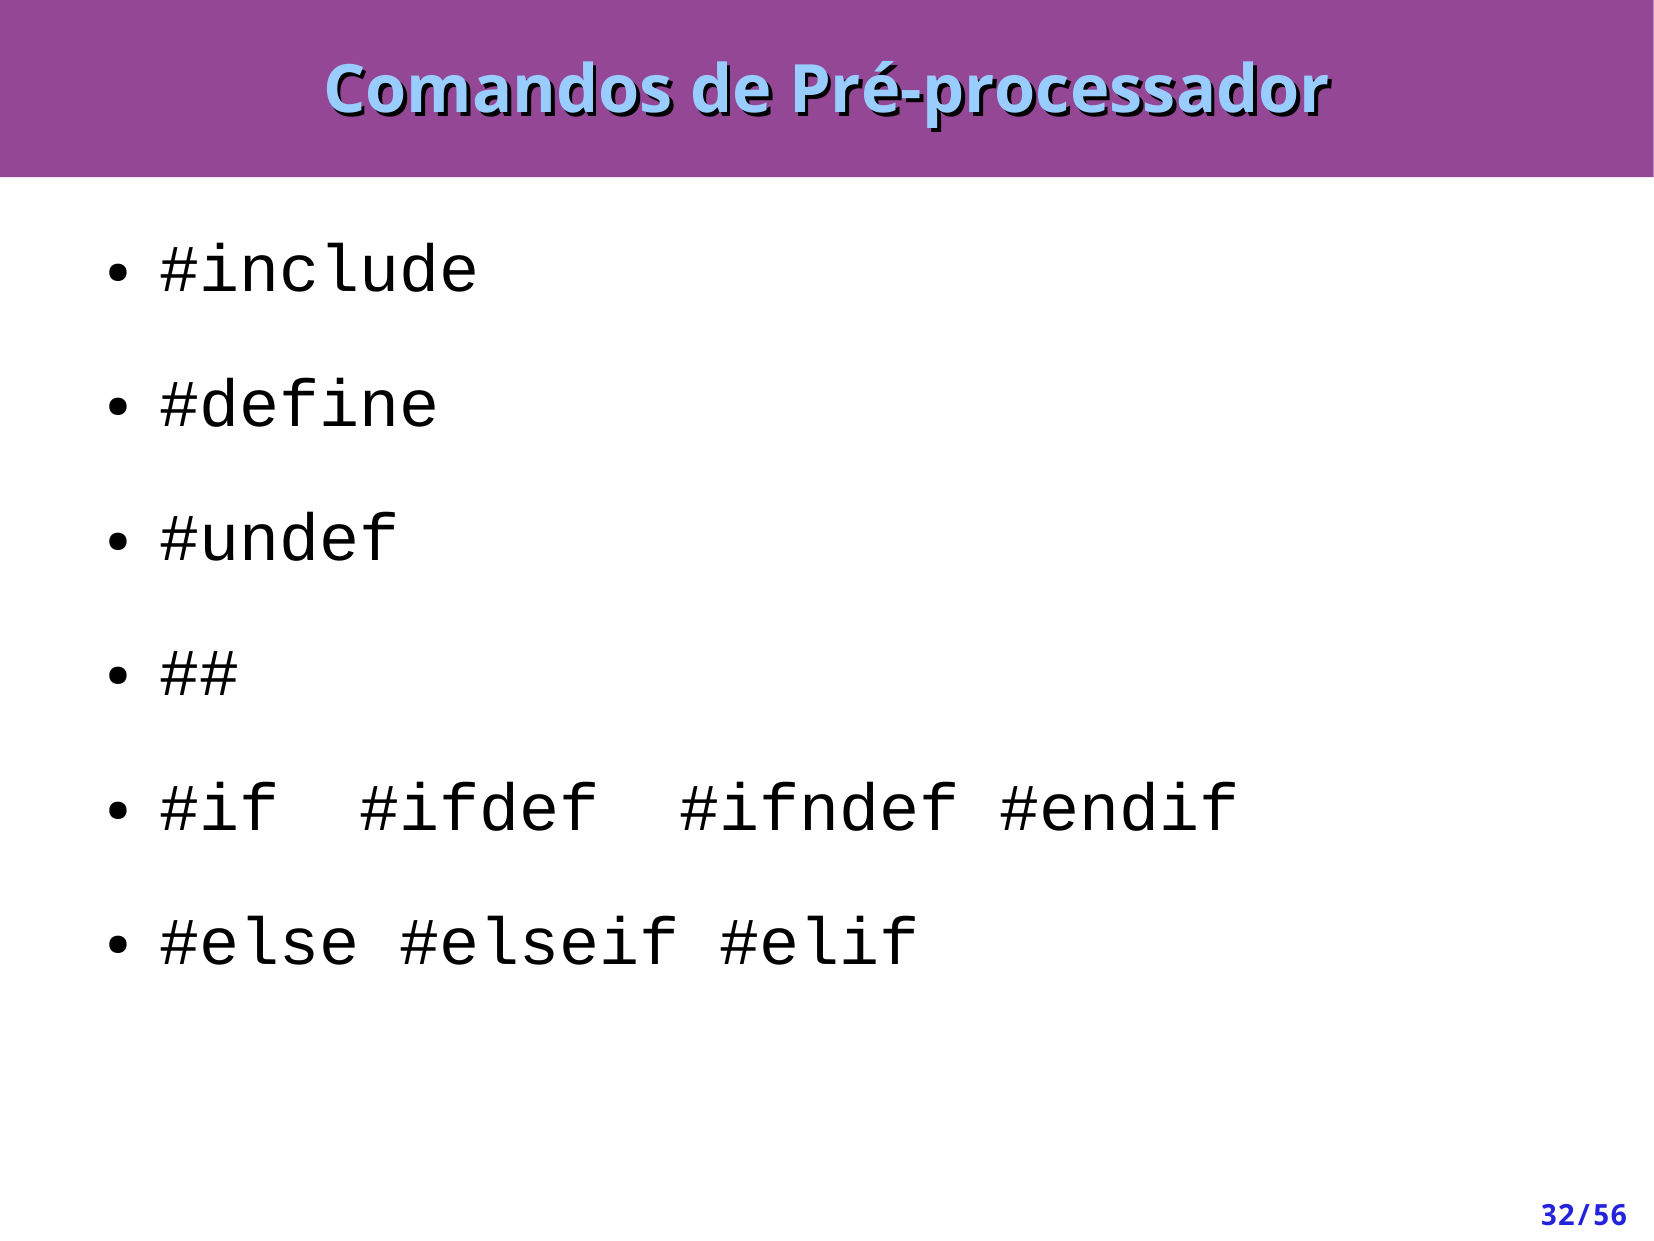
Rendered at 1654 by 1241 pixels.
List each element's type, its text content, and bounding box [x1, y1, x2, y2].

title Comandos de Pré-processador [82, 0, 1571, 176]
list #include #define #undef ## #if #ifdef #ifndef #endif #else #elseif #elif [88, 236, 1577, 1055]
